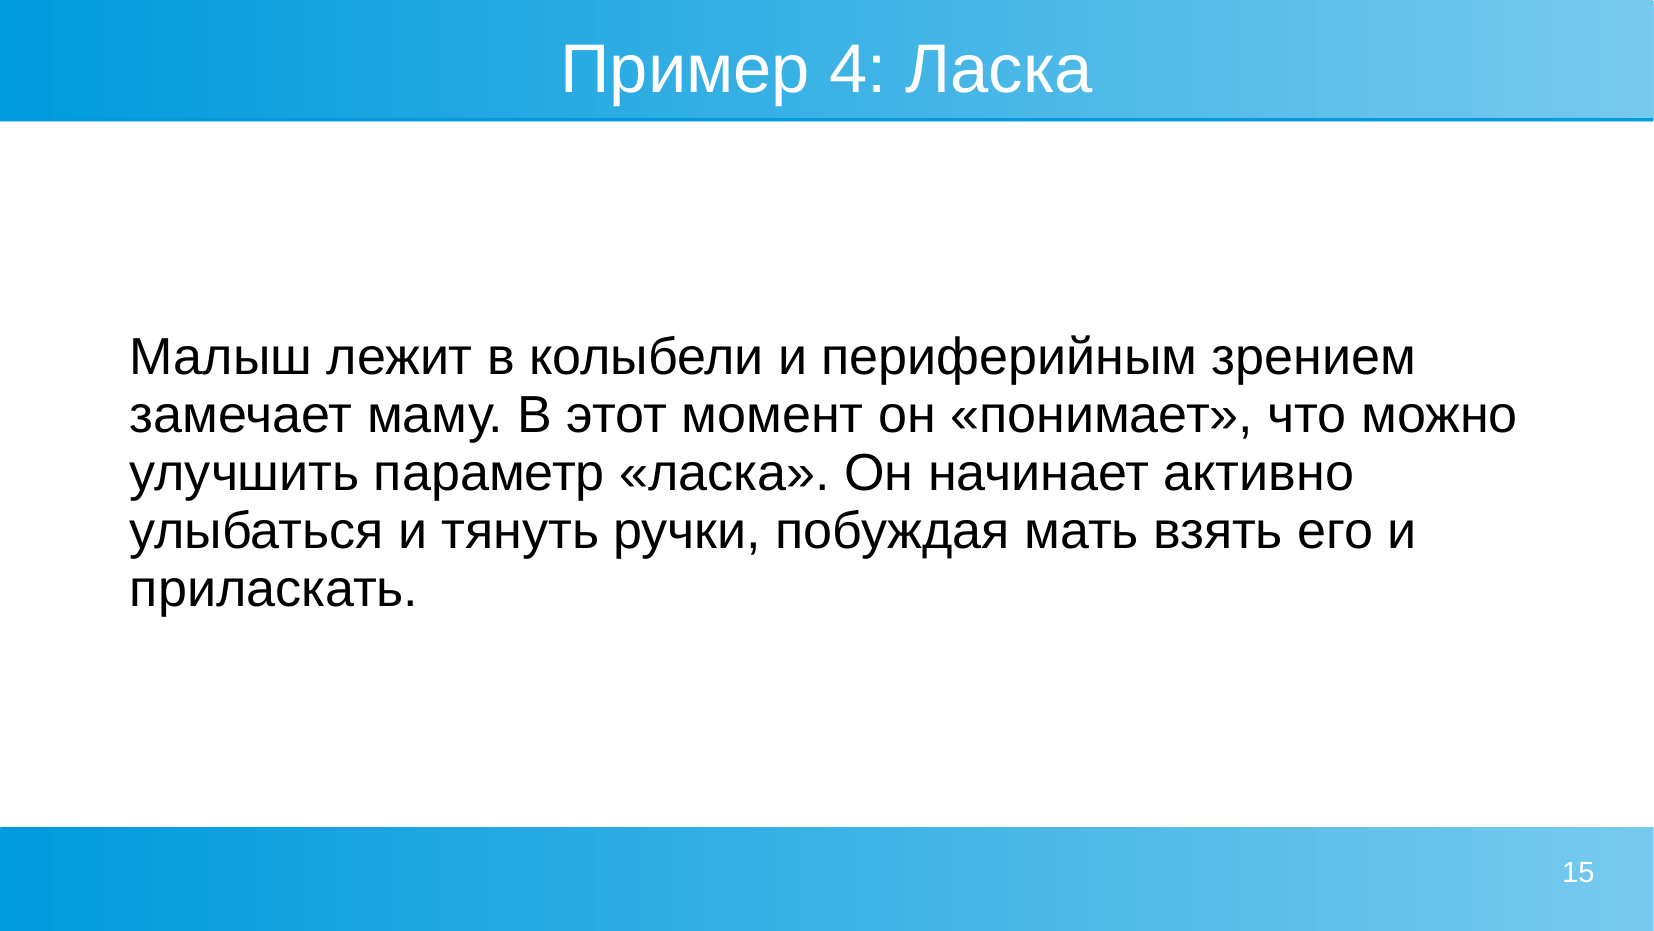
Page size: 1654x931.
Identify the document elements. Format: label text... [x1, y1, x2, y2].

title Пример 4: Ласка [59, 29, 1595, 108]
list Малыш лежит в колыбели и периферийным зрением замечает маму. В этот момент он «понимает», что можно улучшить параметр «ласка». Он начинает активно улыбаться и тянуть ручки, побуждая мать взять его и приласкать. [59, 177, 1595, 768]
